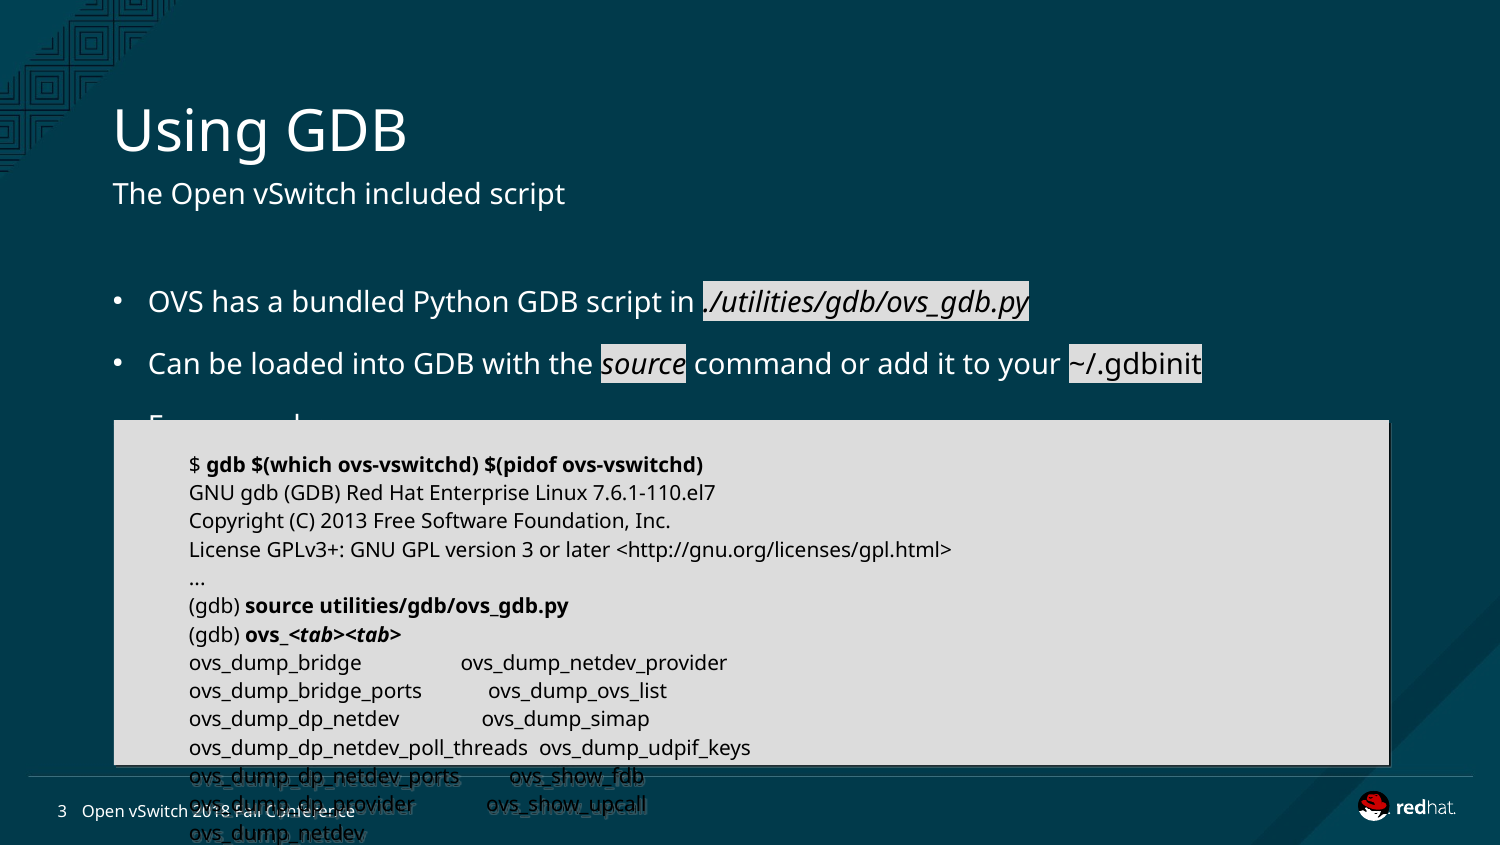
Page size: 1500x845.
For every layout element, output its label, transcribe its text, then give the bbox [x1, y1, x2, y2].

title Using GDB [112, 0, 1388, 169]
picture [99, 38, 103, 49]
text_box OVS has a bundled Python GDB script in ./utilities/gdb/ovs_gdb.py Can be loaded into GDB with the source command or add it to your ~/.gdbinit For example: [112, 281, 1388, 674]
text_box $ gdb $(which ovs-vswitchd) $(pidof ovs-vswitchd) GNU gdb (GDB) Red Hat Enterprise Linux 7.6.1-110.el7 Copyright (C) 2013 Free Software Foundation, Inc. License GPLv3+: GNU GPL version 3 or later <http://gnu.org/licenses/gpl.html> ... (gdb) source utilities/gdb/ovs_gdb.py (gdb) ovs_<tab><tab> ovs_dump_bridge ovs_dump_netdev_provider ovs_dump_bridge_ports ovs_dump_ovs_list ovs_dump_dp_netdev ovs_dump_simap ovs_dump_dp_netdev_poll_threads ovs_dump_udpif_keys ovs_dump_dp_netdev_ports ovs_show_fdb ovs_dump_dp_provider ovs_show_upcall ovs_dump_netdev [113, 420, 1389, 766]
subtitle The Open vSwitch included script [112, 173, 1388, 237]
